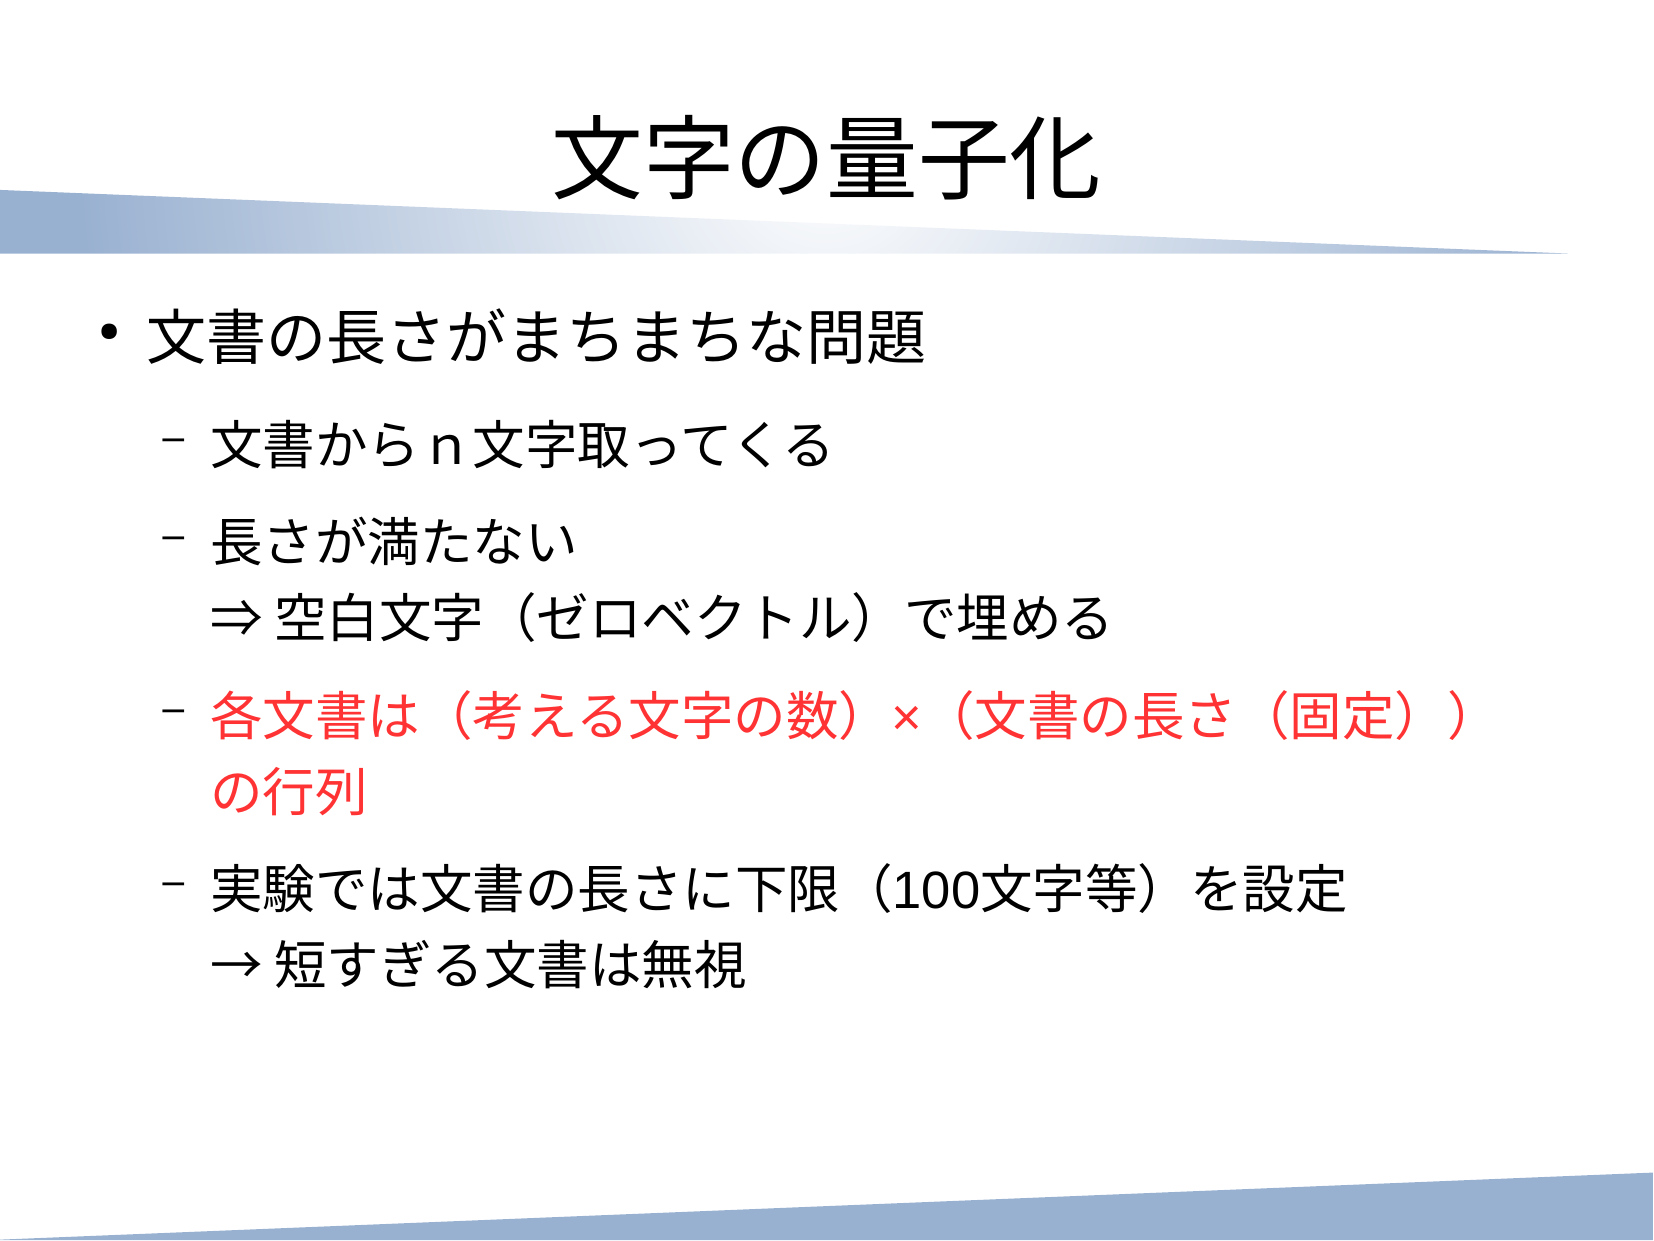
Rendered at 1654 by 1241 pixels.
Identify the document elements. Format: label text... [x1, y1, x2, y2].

list 文書の長さがまちまちな問題 文書からｎ文字取ってくる 長さが満たない ⇒ 空白文字（ゼロベクトル）で埋める 各文書は（考える文字の数）×（文書の長さ（固定）） の行列 実験では文書の長さに下限（100文字等）を設定 → 短すぎる文書は無視 [82, 290, 1571, 1004]
title 文字の量子化 [82, 49, 1571, 257]
